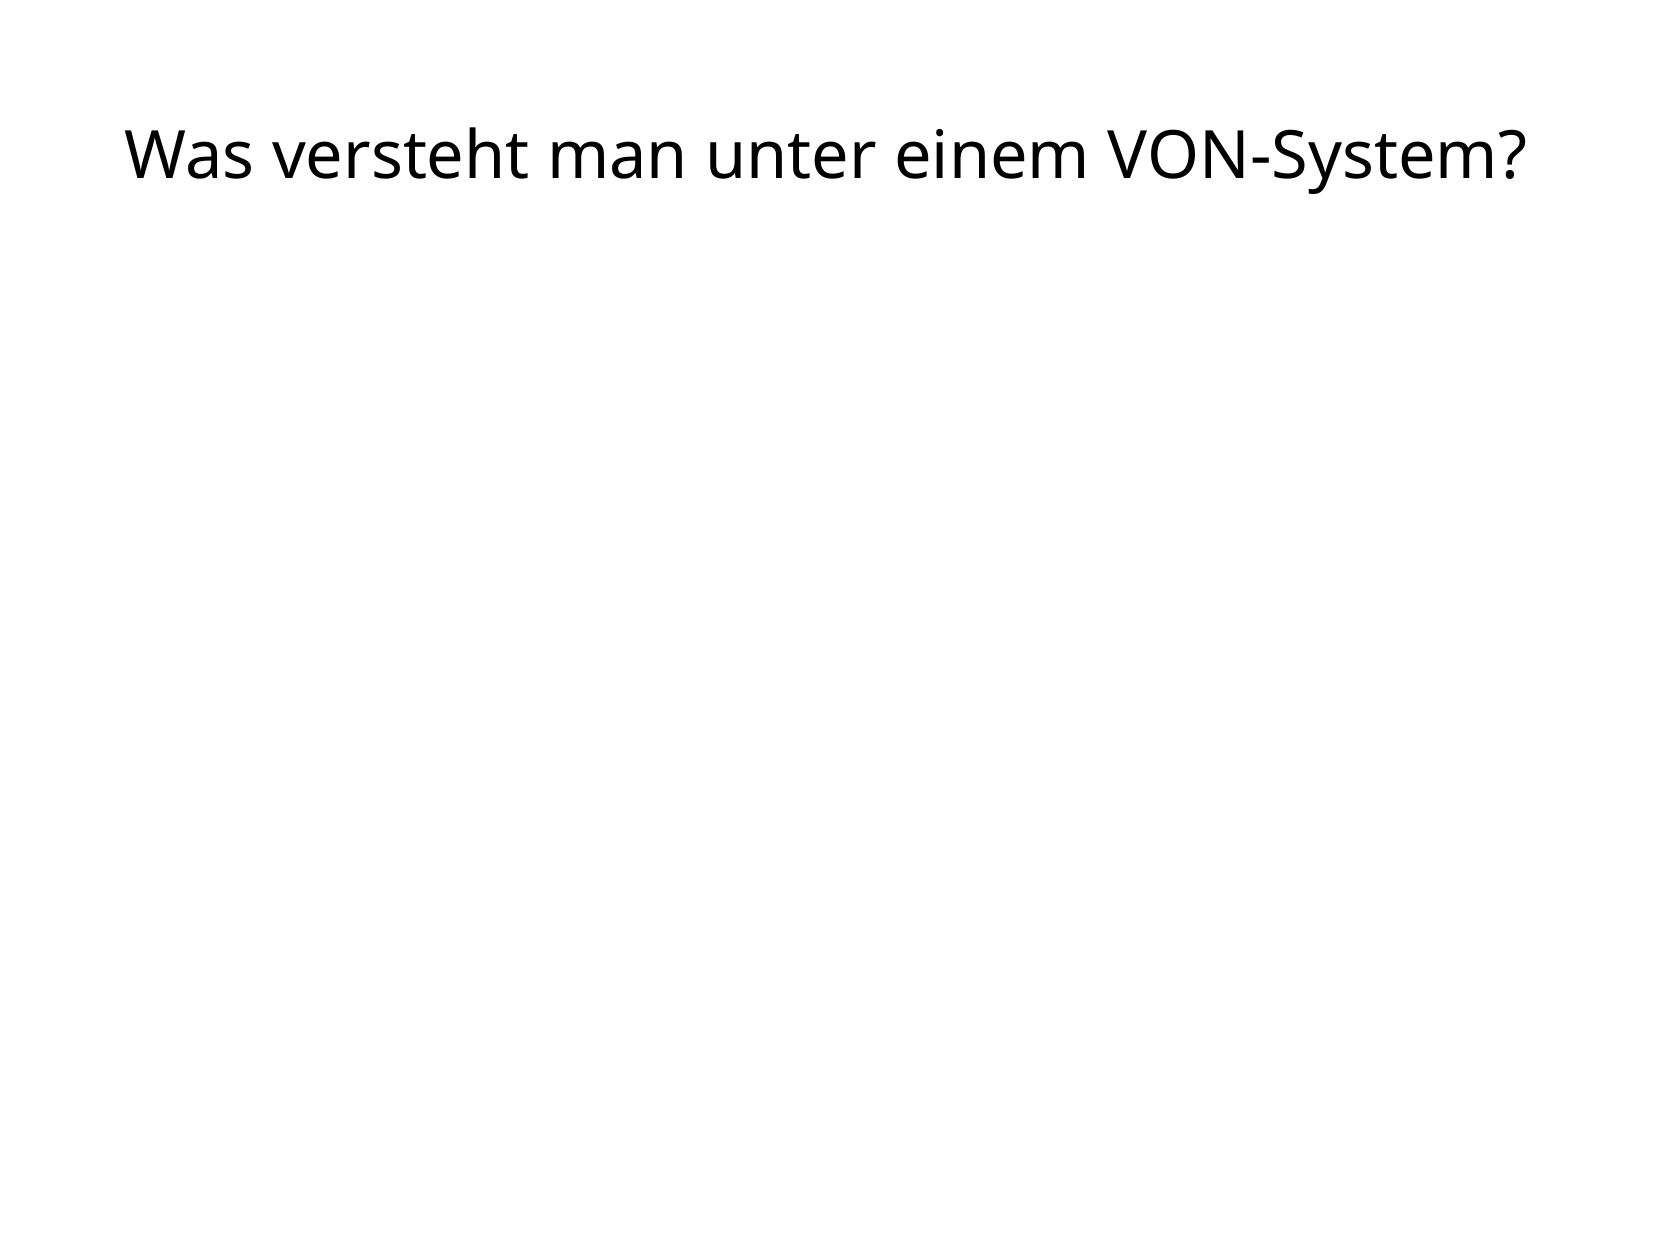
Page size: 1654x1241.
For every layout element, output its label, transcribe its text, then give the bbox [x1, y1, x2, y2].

title Was versteht man unter einem VON-System? [82, 49, 1571, 257]
